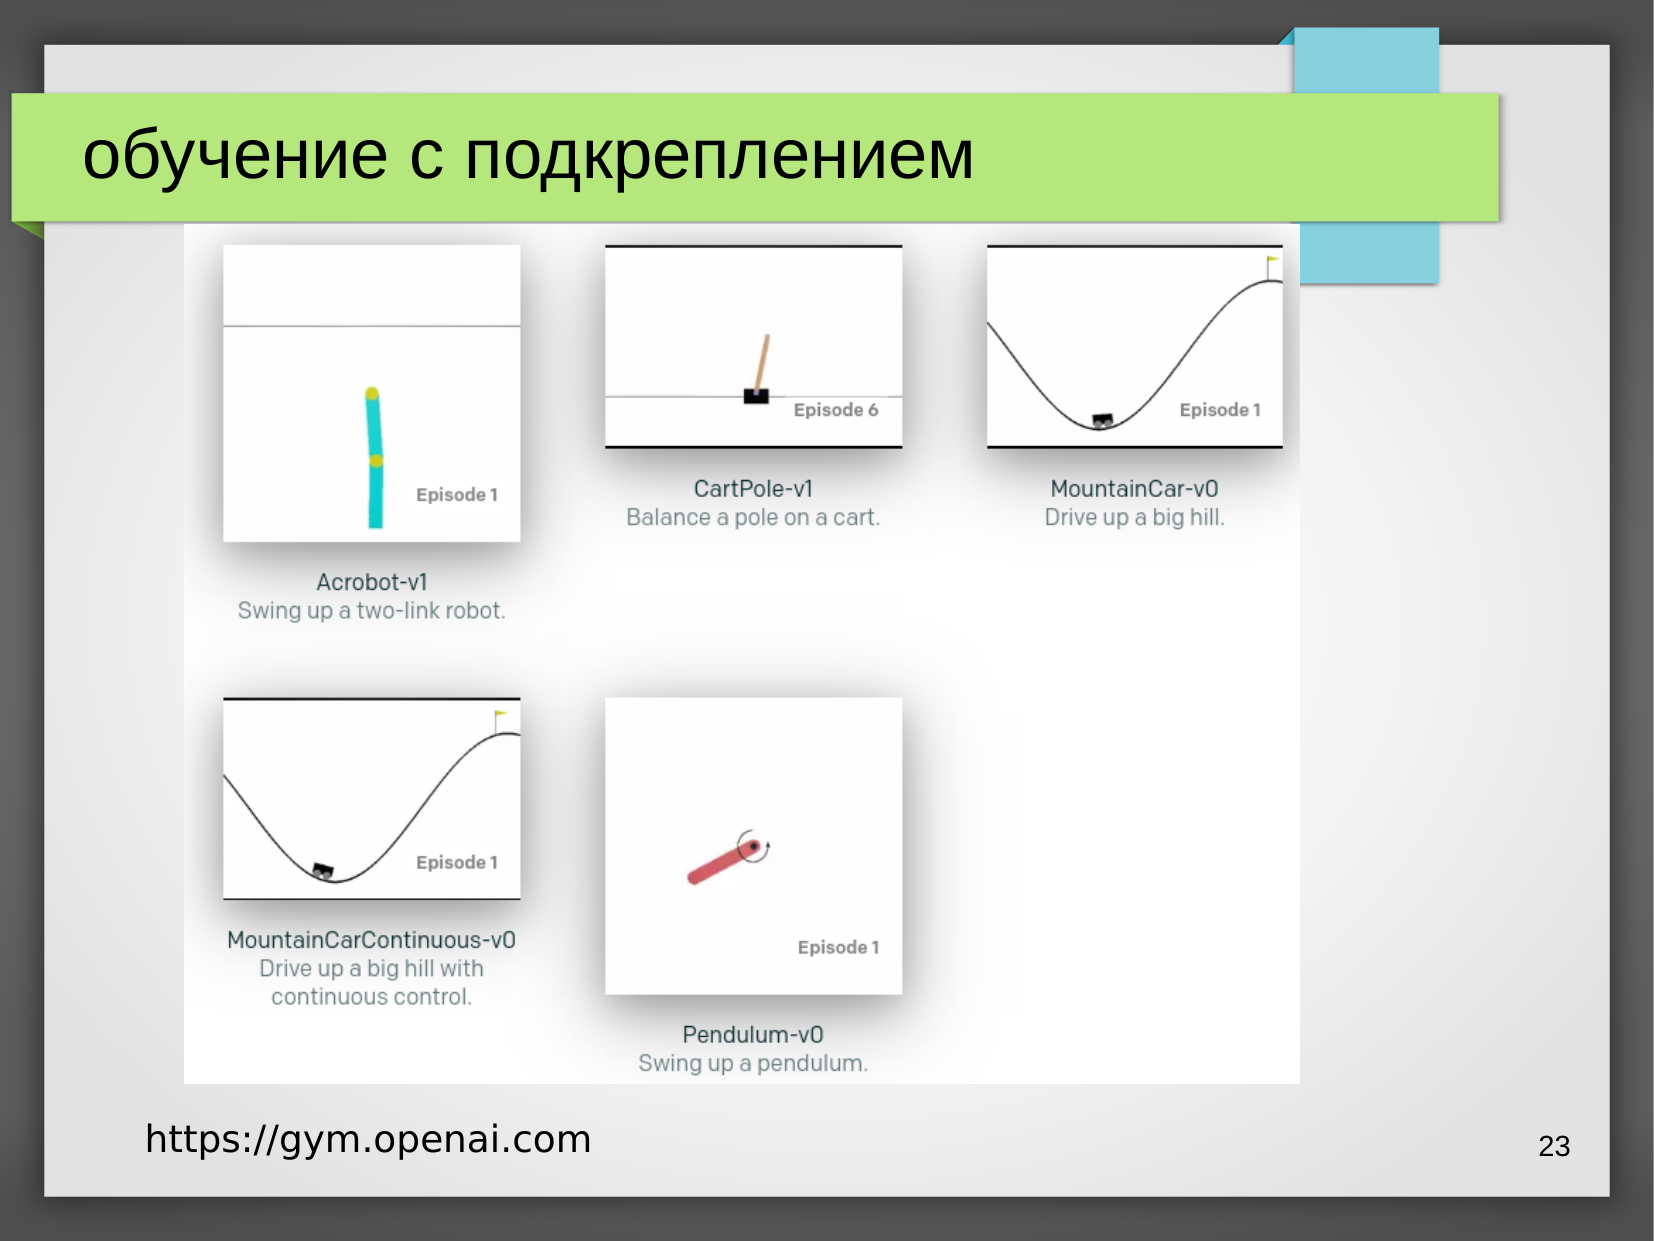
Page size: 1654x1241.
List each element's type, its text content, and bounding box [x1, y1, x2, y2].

text_box https://gym.openai.com [129, 1110, 1027, 1170]
picture [0, 0, 1654, 1241]
title обучение с подкреплением [82, 94, 1264, 213]
